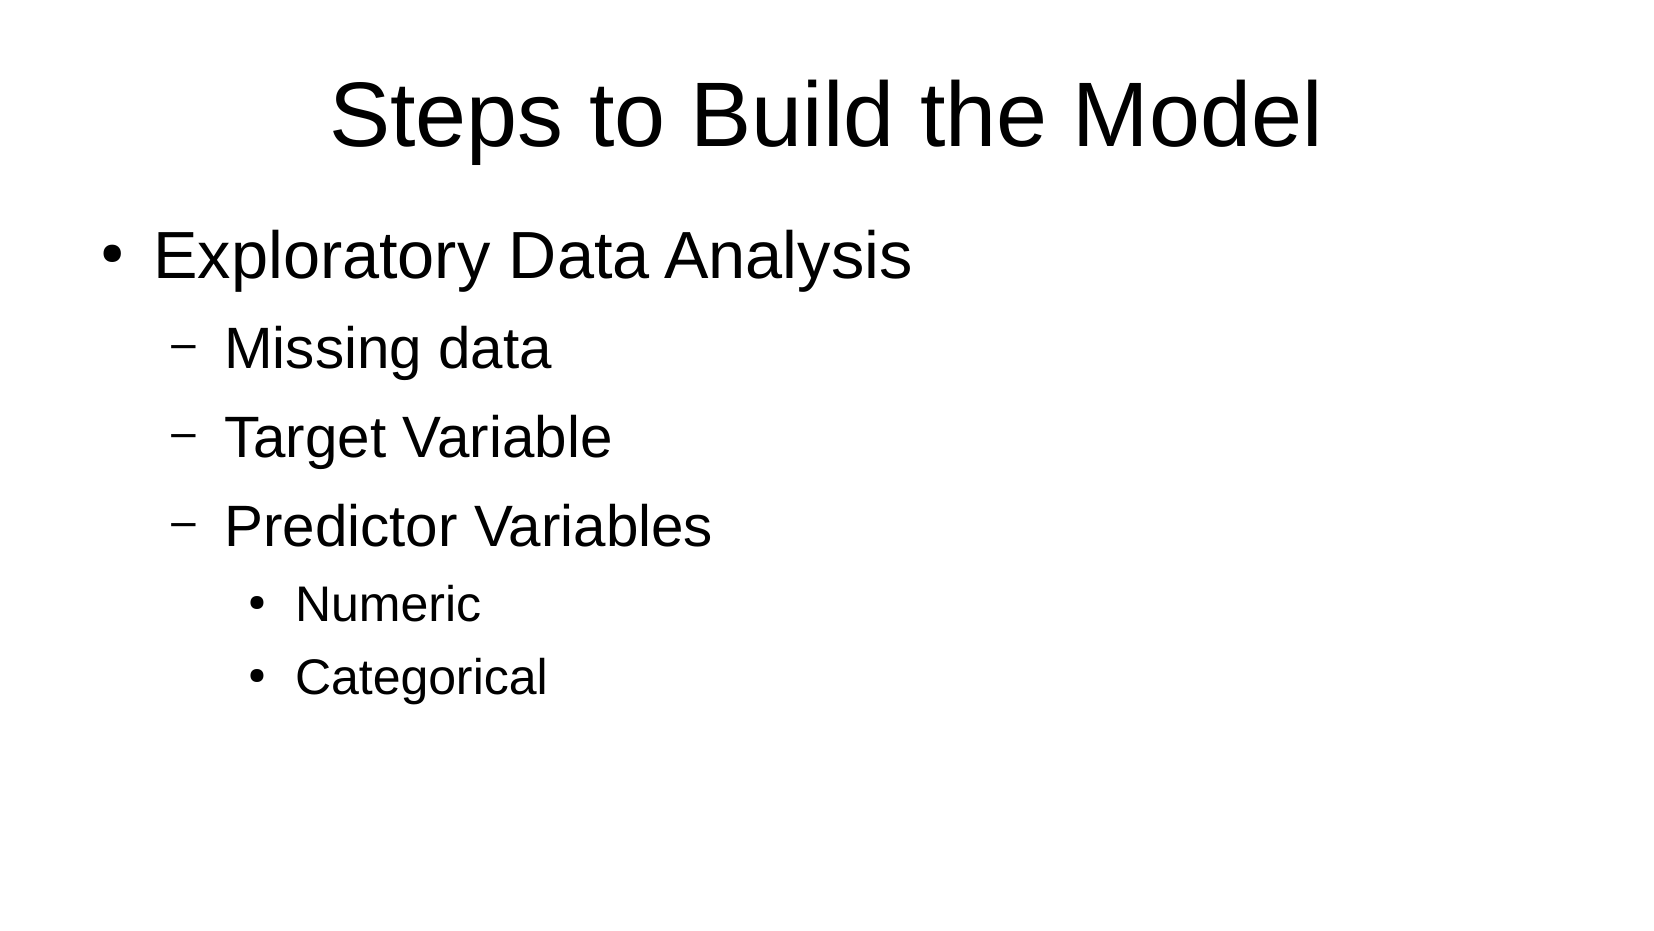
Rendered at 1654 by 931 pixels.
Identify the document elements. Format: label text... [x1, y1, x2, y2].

list Exploratory Data Analysis Missing data Target Variable Predictor Variables Numeric Categorical [82, 217, 1571, 758]
title Steps to Build the Model [82, 37, 1571, 193]
